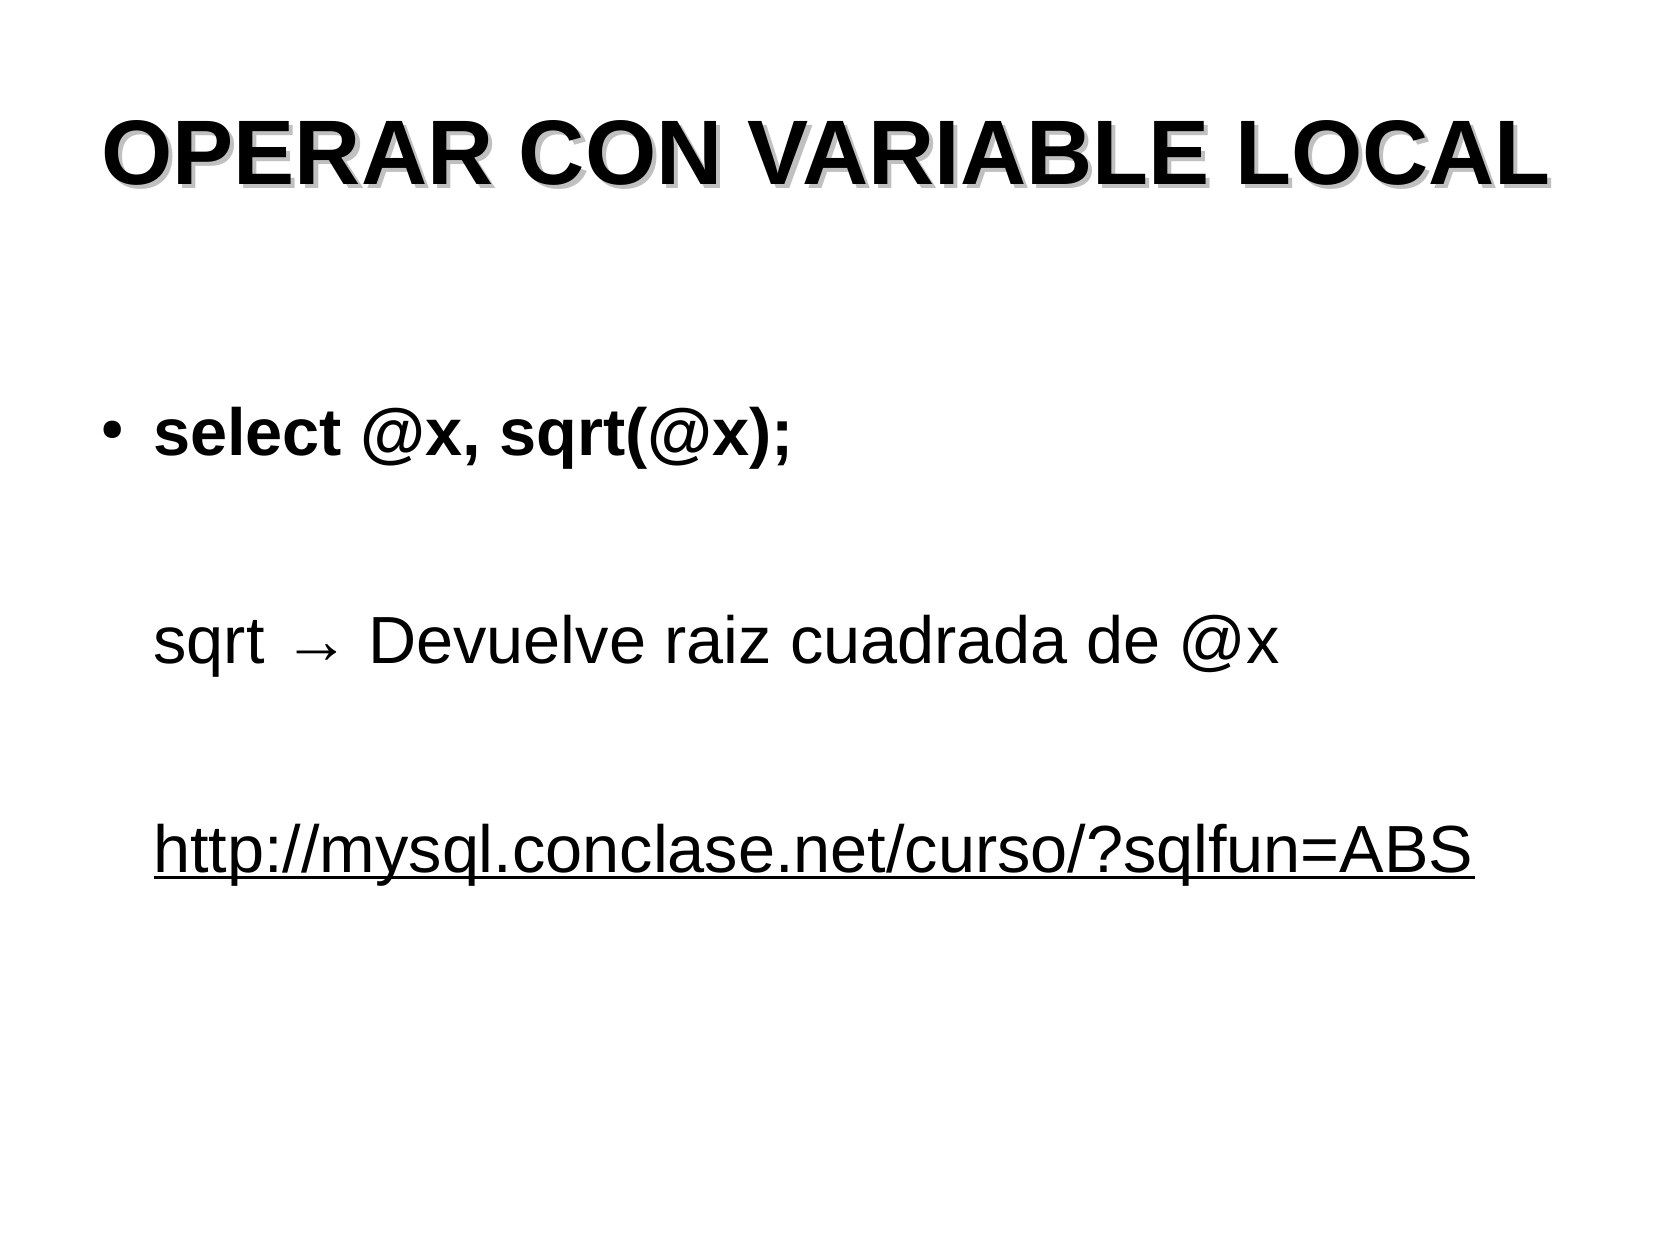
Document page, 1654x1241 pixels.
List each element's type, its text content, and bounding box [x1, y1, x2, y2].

title OPERAR CON VARIABLE LOCAL [82, 49, 1571, 257]
list select @x, sqrt(@x); sqrt → Devuelve raiz cuadrada de @x http://mysql.conclase.net/curso/?sqlfun=ABS [82, 290, 1571, 1010]
